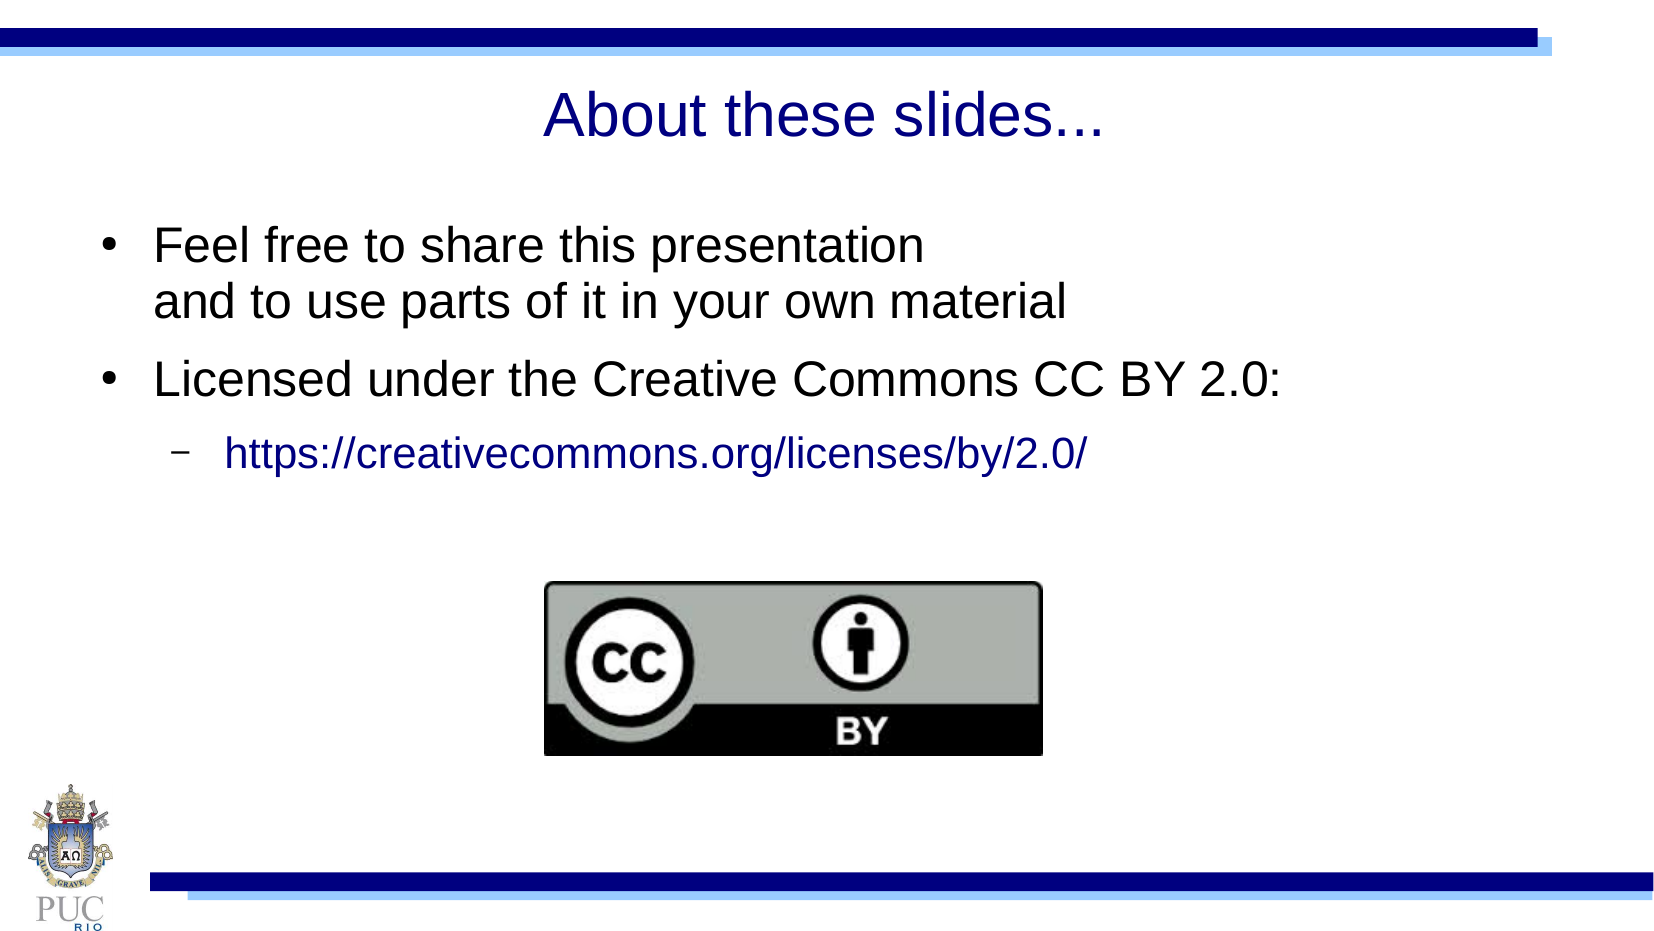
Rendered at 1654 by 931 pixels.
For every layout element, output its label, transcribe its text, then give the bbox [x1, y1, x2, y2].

title About these slides... [37, 37, 1613, 193]
list Feel free to share this presentation and to use parts of it in your own material Licensed under the Creative Commons CC BY 2.0: https://creativecommons.org/licenses/by/2.0/ [82, 217, 1571, 758]
picture [544, 581, 1043, 756]
picture [28, 784, 113, 931]
